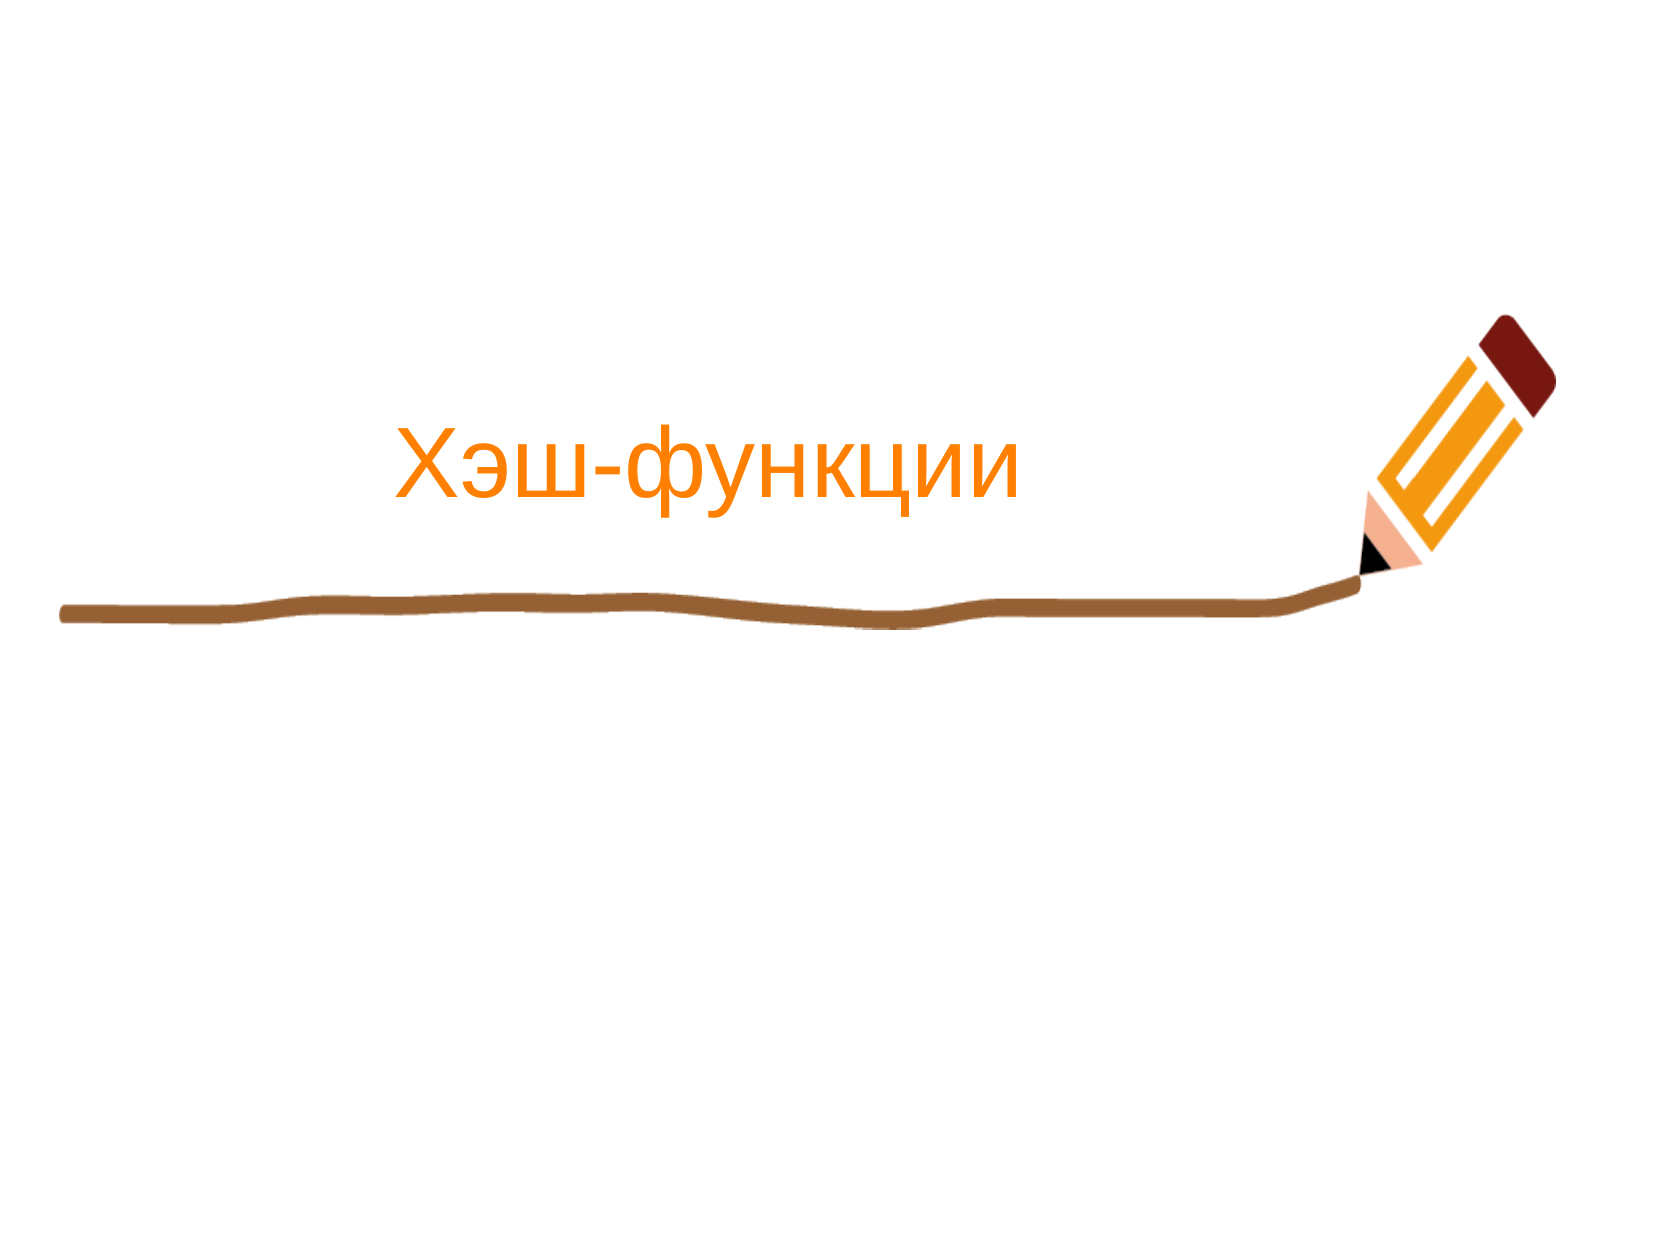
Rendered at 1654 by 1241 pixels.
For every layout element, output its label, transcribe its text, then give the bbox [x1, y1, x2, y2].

title Хэш-функции [88, 354, 1329, 571]
picture [59, 314, 1556, 630]
